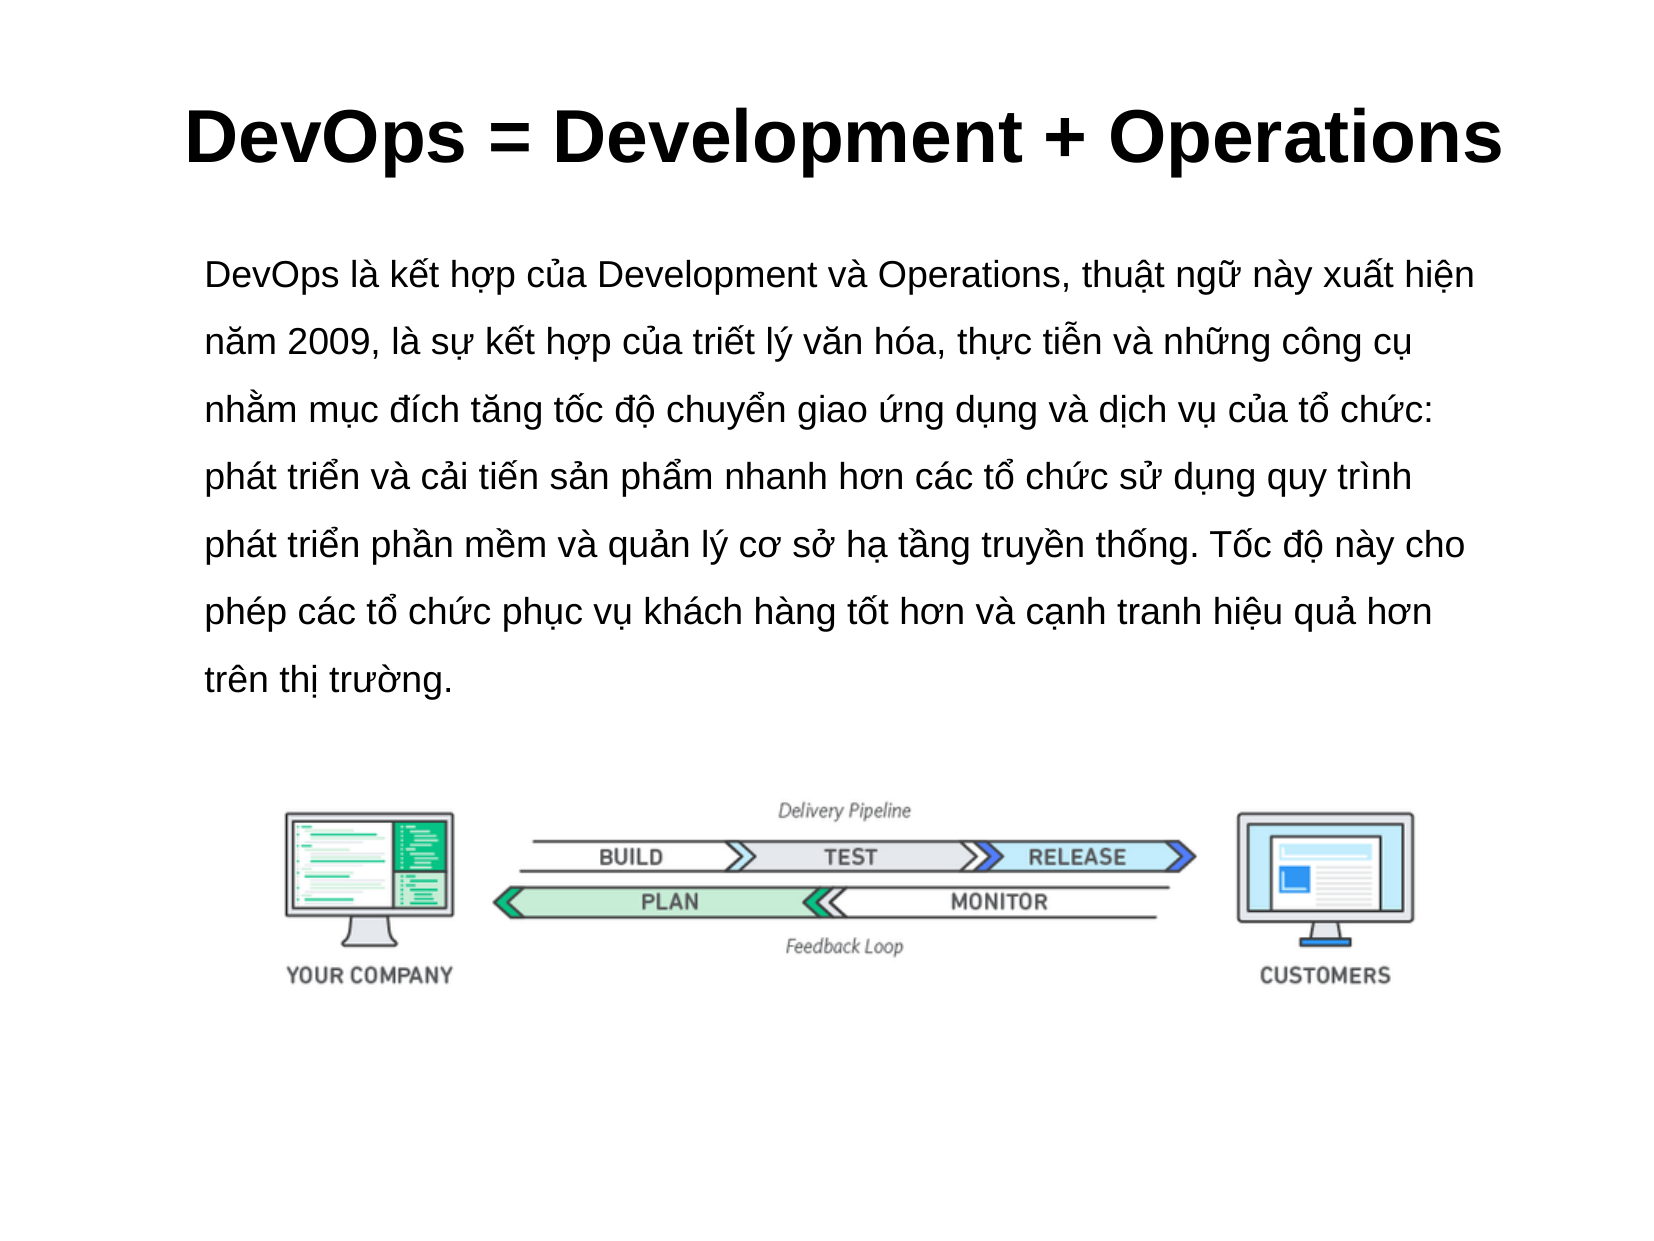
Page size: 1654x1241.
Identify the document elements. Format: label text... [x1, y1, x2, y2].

picture [200, 757, 1491, 1024]
text_box DevOps là kết hợp của Development và Operations, thuật ngữ này xuất hiện năm 2009, là sự kết hợp của triết lý văn hóa, thực tiễn và những công cụ nhằm mục đích tăng tốc độ chuyển giao ứng dụng và dịch vụ của tổ chức: phát triển và cải tiến sản phẩm nhanh hơn các tổ chức sử dụng quy trình phát triển phần mềm và quản lý cơ sở hạ tầng truyền thống. Tốc độ này cho phép các tổ chức phục vụ khách hàng tốt hơn và cạnh tranh hiệu quả hơn trên thị trường. [189, 220, 1502, 708]
title DevOps = Development + Operations [100, 70, 1589, 196]
